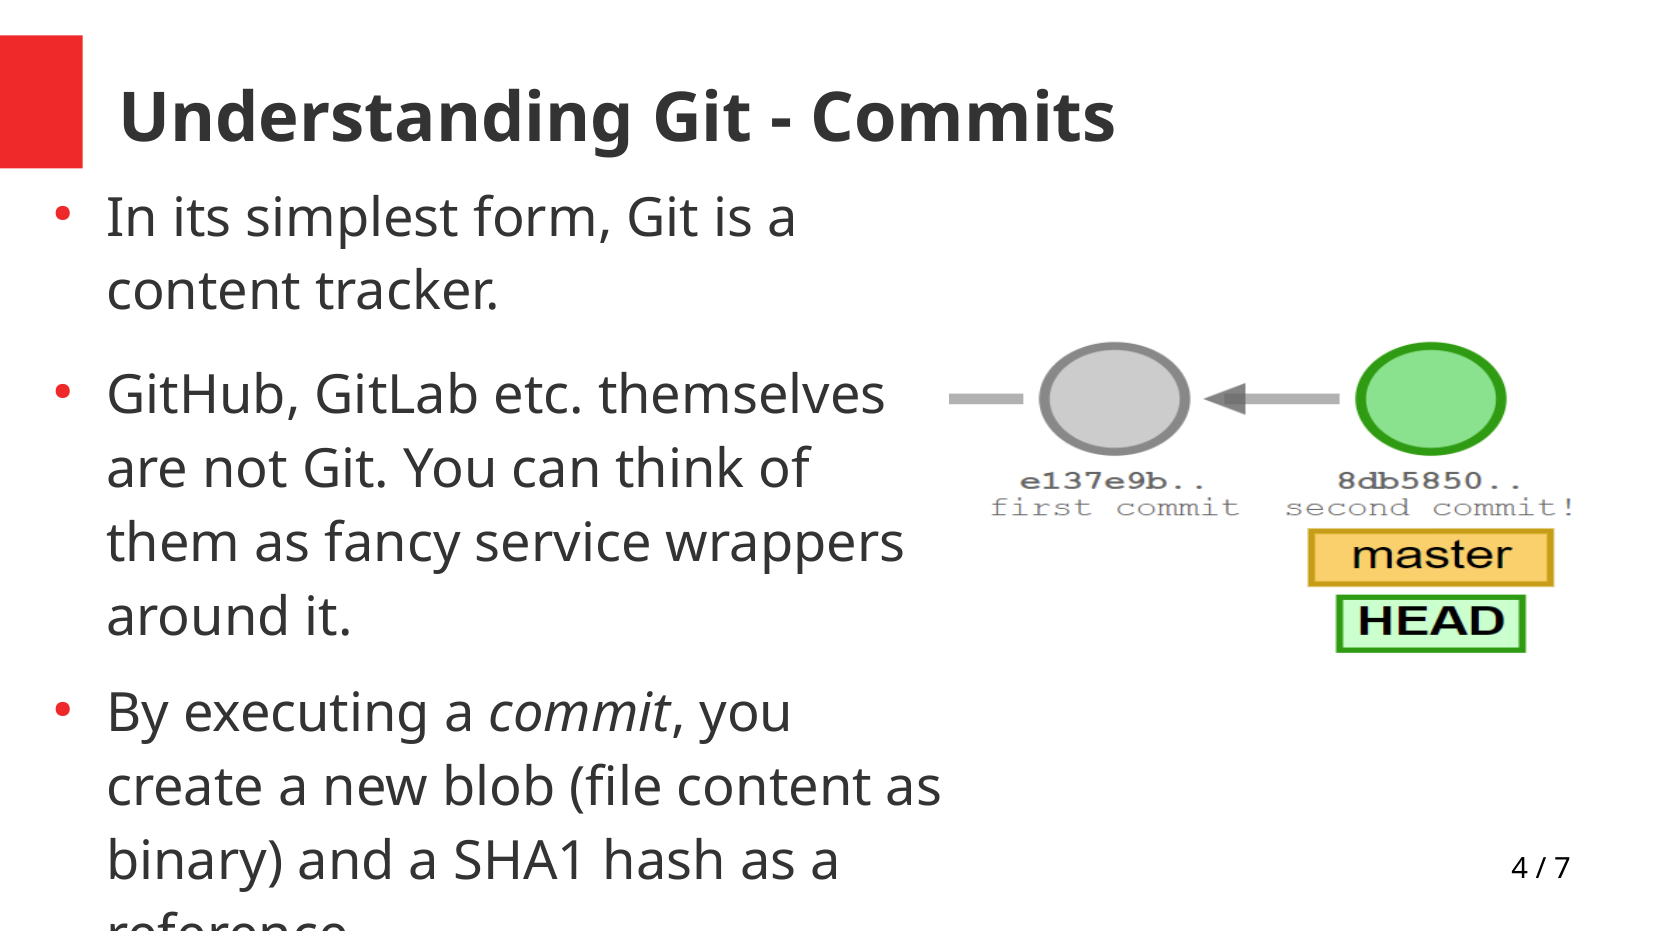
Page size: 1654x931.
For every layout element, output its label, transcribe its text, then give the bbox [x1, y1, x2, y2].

list In its simplest form, Git is a content tracker. GitHub, GitLab etc. themselves are not Git. You can think of them as fancy service wrappers around it. By executing a commit, you create a new blob (file content as binary) and a SHA1 hash as a reference. This also has a reference to the parent blob. [35, 178, 945, 718]
title Understanding Git - Commits [118, 37, 1571, 193]
picture [949, 309, 1607, 674]
